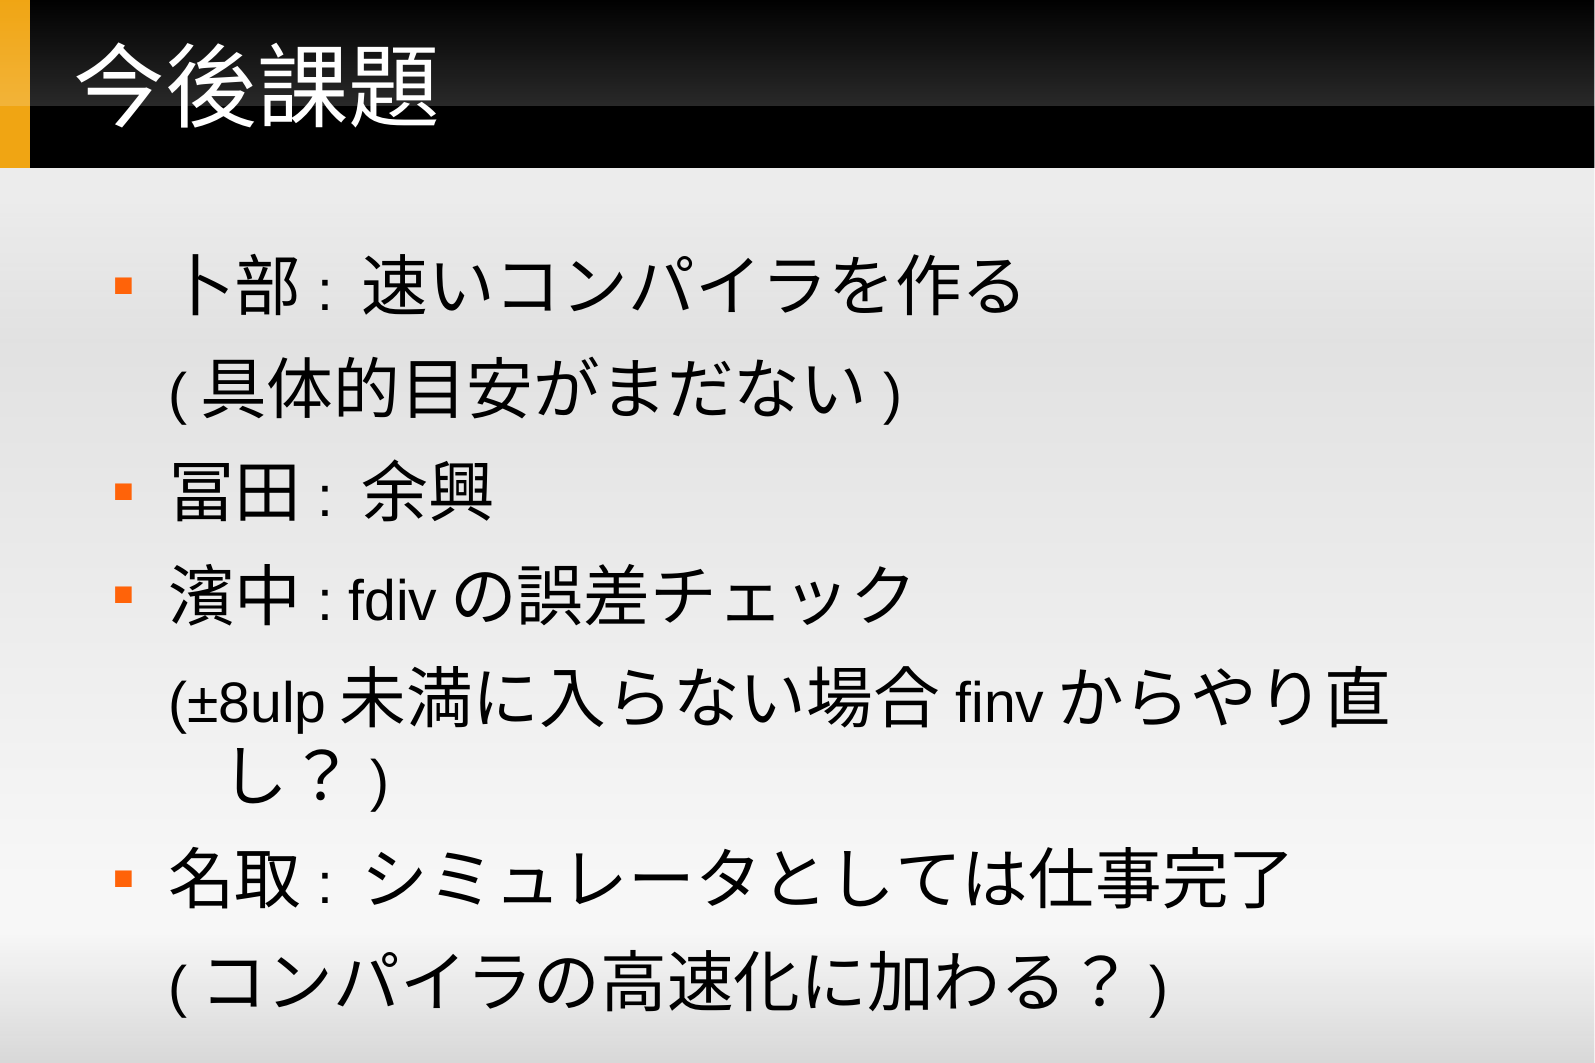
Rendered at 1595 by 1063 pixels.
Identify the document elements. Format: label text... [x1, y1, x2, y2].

title 今後課題 [74, 0, 1510, 178]
list 卜部: 速いコンパイラを作る (具体的目安がまだない) 冨田: 余興 濱中: fdivの誤差チェック (±8ulp未満に入らない場合finvからやり直し？) 名取: シミュレータとしては仕事完了 (コンパイラの高速化に加わる？) [79, 248, 1515, 951]
picture [0, 0, 1595, 1063]
